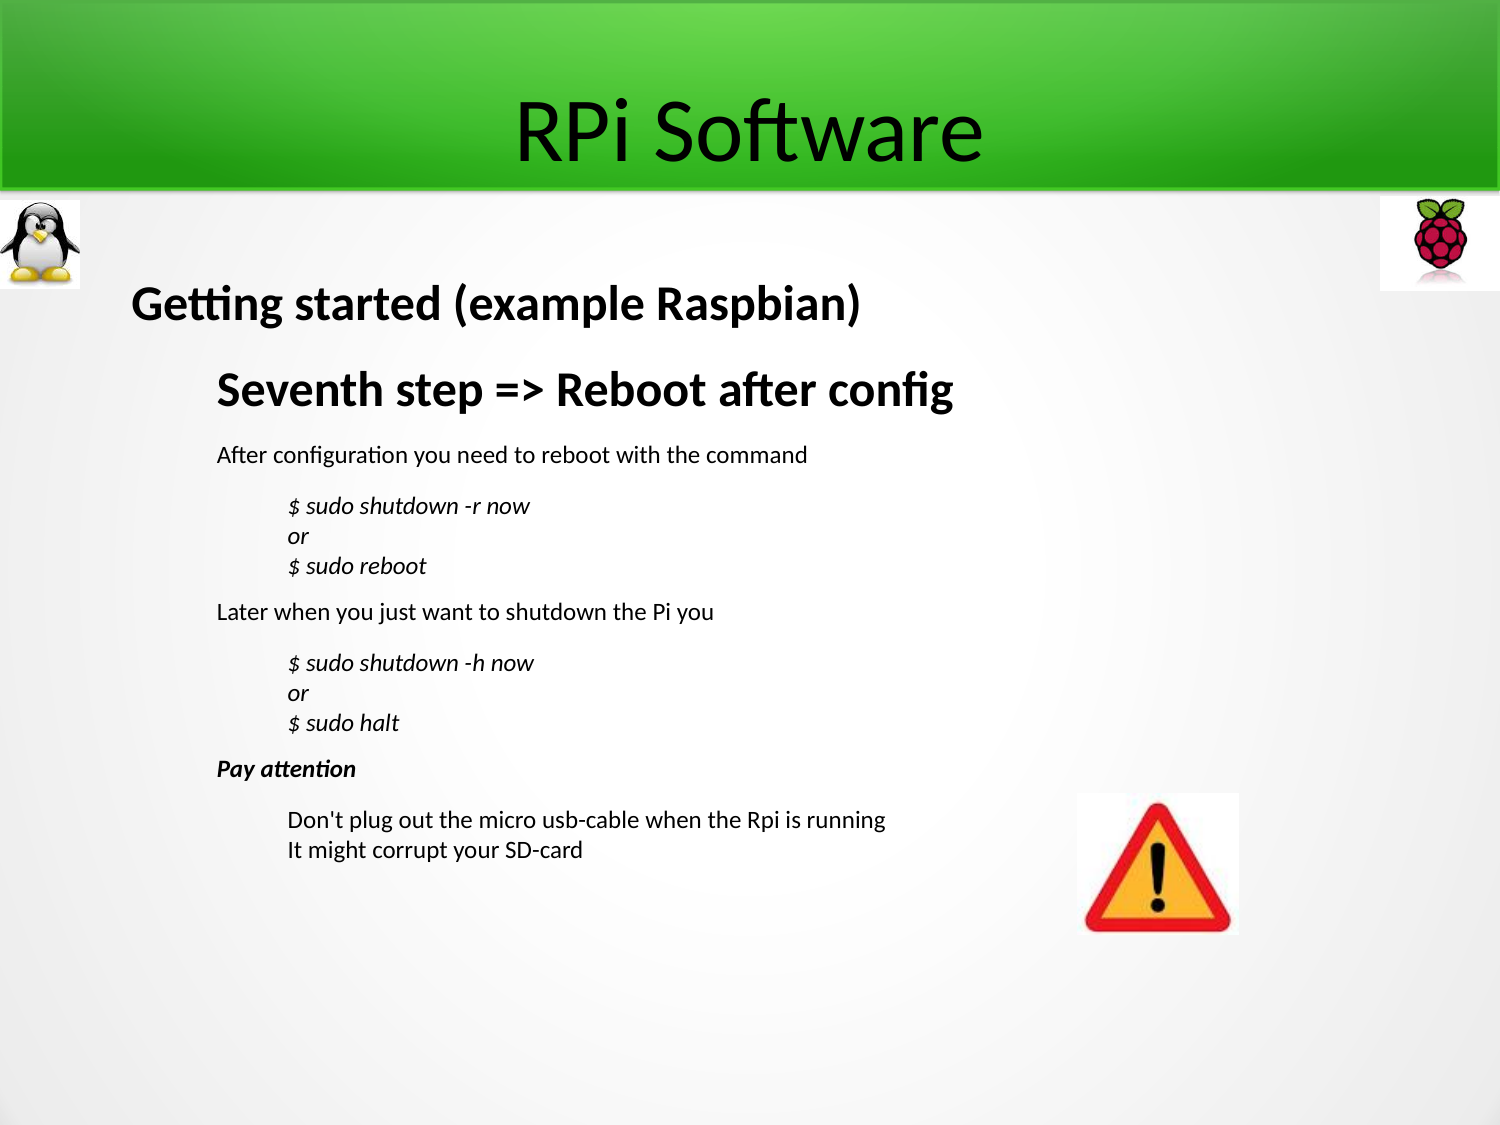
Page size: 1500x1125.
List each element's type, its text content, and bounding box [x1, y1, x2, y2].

picture [1077, 793, 1239, 935]
picture [0, 200, 80, 289]
list Getting started (example Raspbian) Seventh step => Reboot after config After configuration you need to reboot with the command $ sudo shutdown -r now or $ sudo reboot Later when you just want to shutdown the Pi you $ sudo shutdown -h now or $ sudo halt Pay attention Don't plug out the micro usb-cable when the Rpi is running It might corrupt your SD-card [60, 262, 1411, 1100]
picture [1380, 196, 1500, 291]
title RPi Software [75, 45, 1425, 233]
